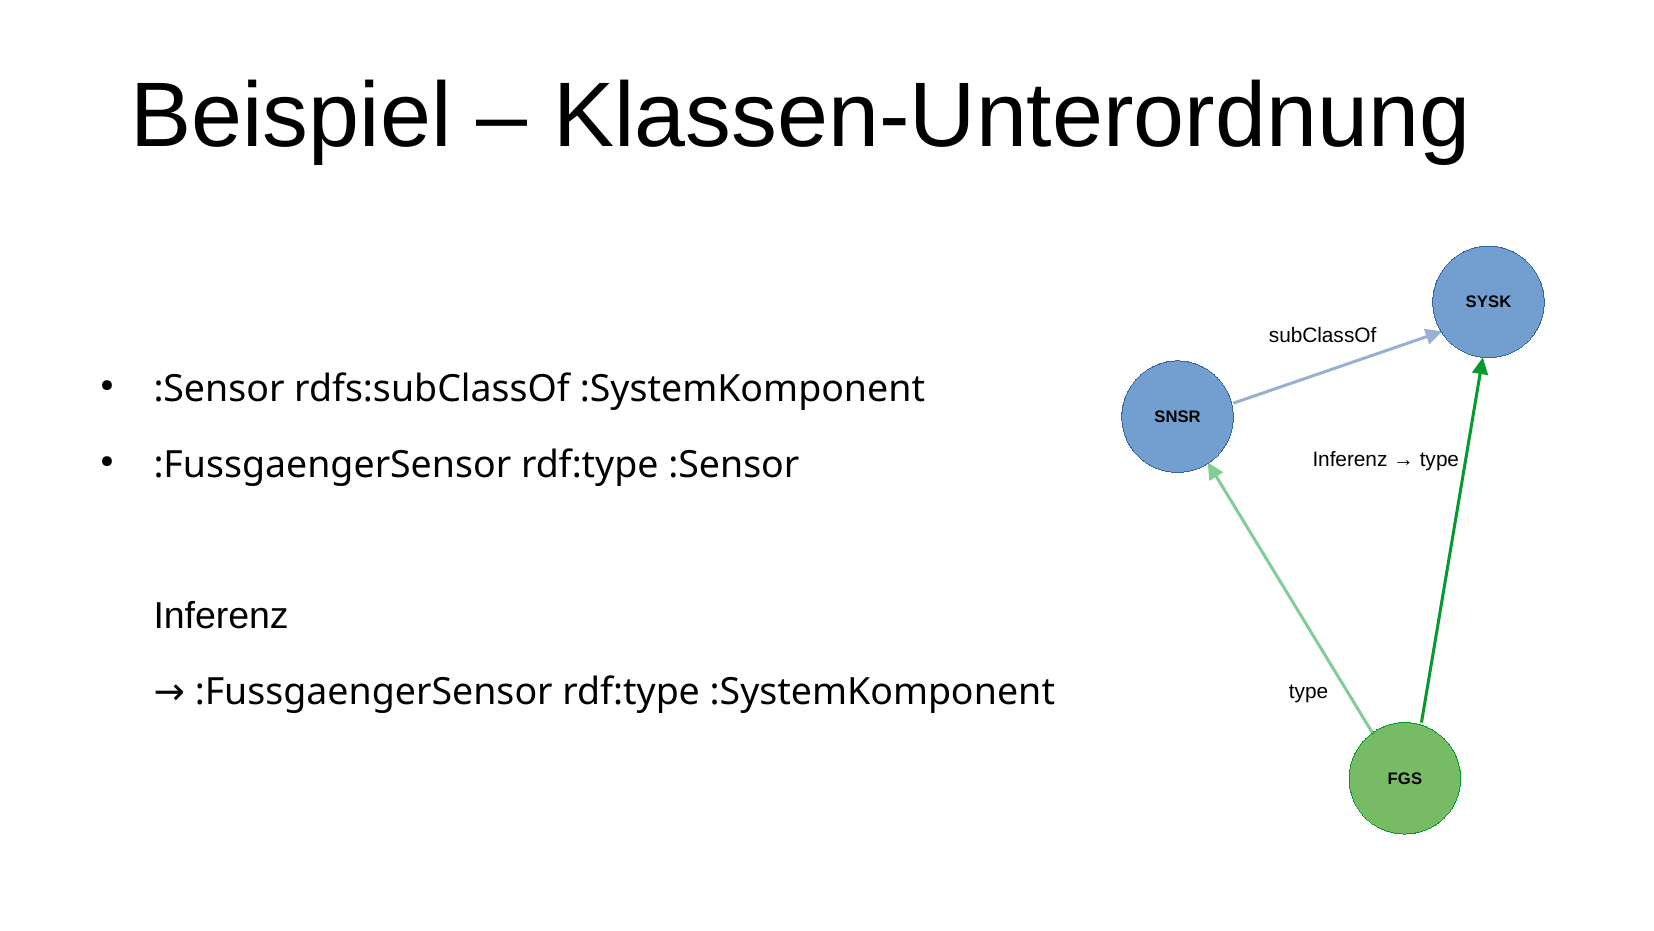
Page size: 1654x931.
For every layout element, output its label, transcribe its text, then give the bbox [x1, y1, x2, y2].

text_box SNSR [1121, 360, 1234, 473]
text_box FGS [1349, 722, 1461, 835]
text_box subClassOf [1254, 316, 1416, 360]
list :Sensor rdfs:subClassOf :SystemKomponent :FussgaengerSensor rdf:type :Sensor Inferenz → :FussgaengerSensor rdf:type :SystemKomponent [82, 227, 1571, 858]
title Beispiel – Klassen-Unterordnung [82, 37, 1571, 193]
text_box Inferenz → type [1297, 440, 1483, 479]
text_box SYSK [1432, 246, 1545, 358]
text_box type [1274, 672, 1347, 716]
